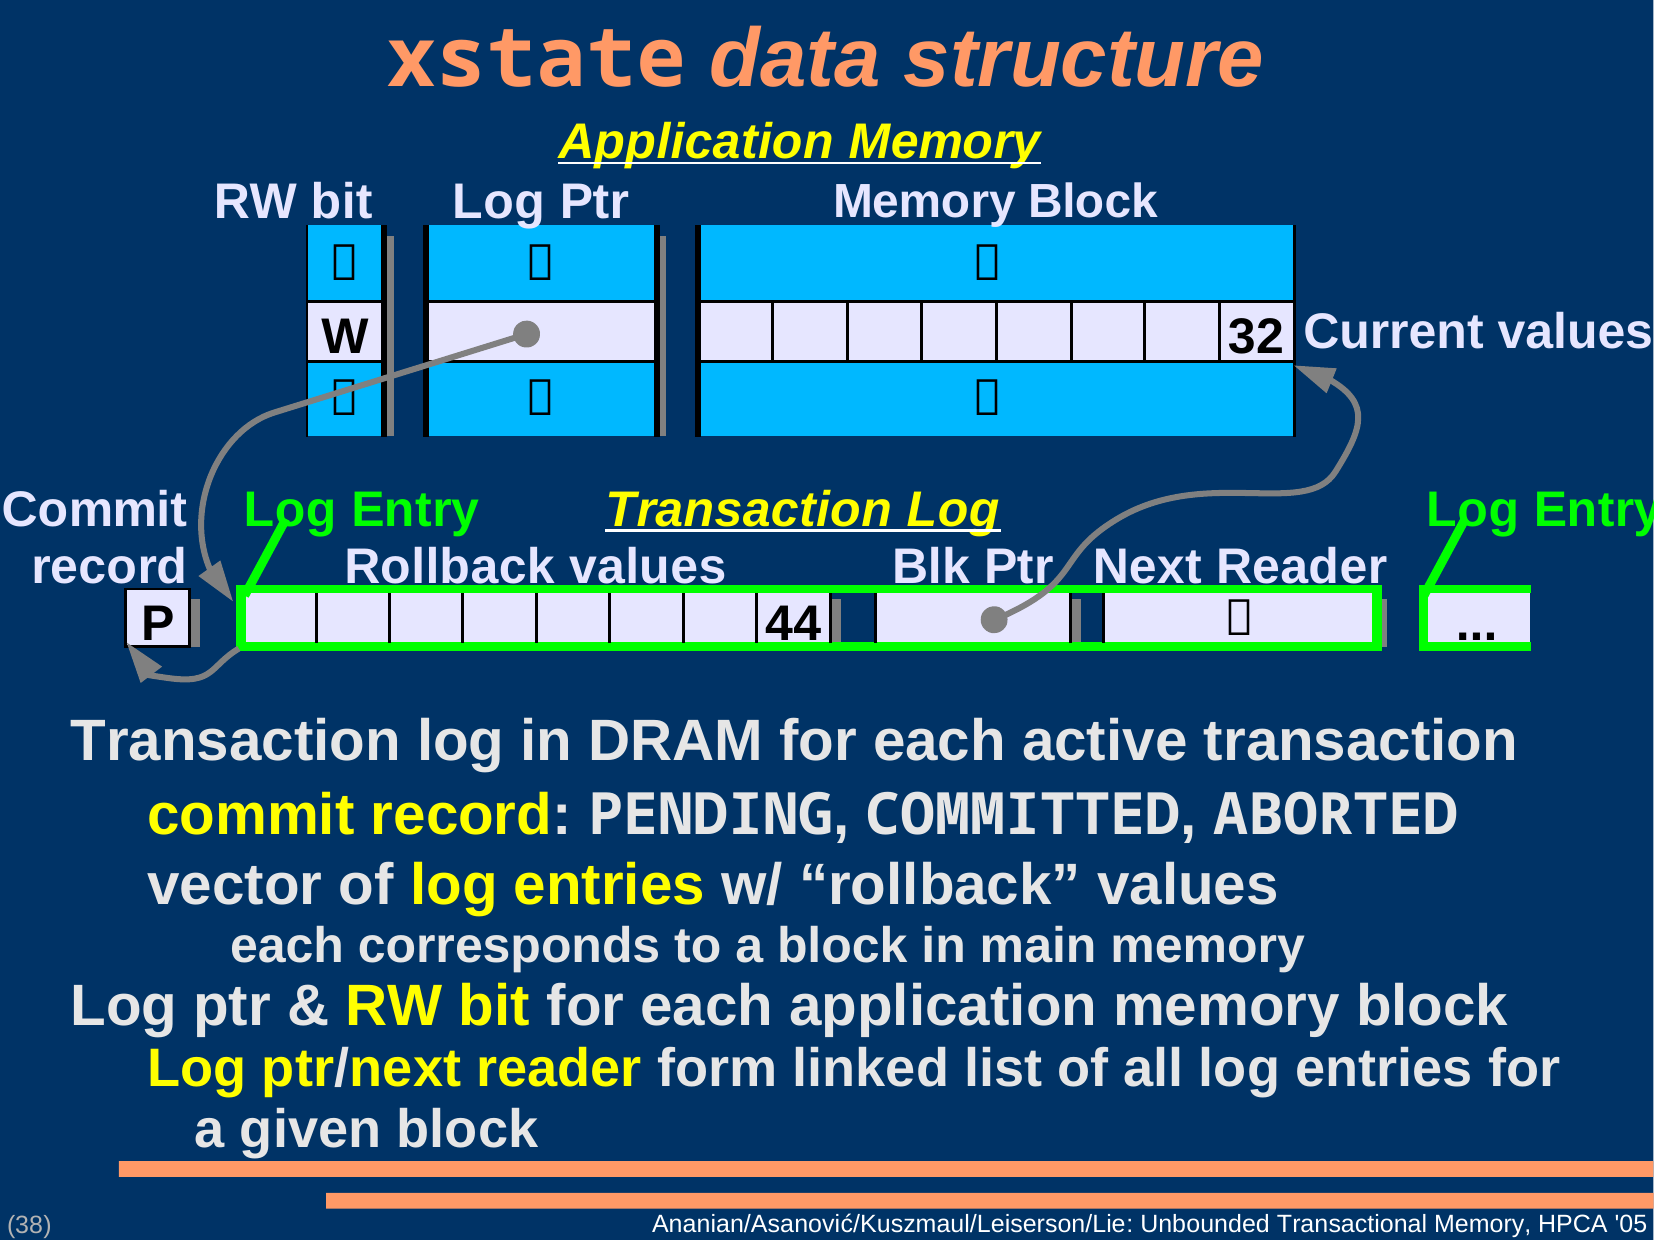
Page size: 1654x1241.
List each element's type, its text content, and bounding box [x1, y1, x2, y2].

chart [203, 106, 1299, 439]
chart [0, 474, 1654, 655]
title xstate data structure [51, 0, 1600, 109]
text_box Current values [1303, 303, 1654, 380]
list Transaction log in DRAM for each active transaction commit record: PENDING, COMMITTED, ABORTED vector of log entries w/ “rollback” values each corresponds to a block in main memory Log ptr & RW bit for each application memory block Log ptr/next reader form linked list of all log entries for a given block [53, 707, 1590, 1226]
